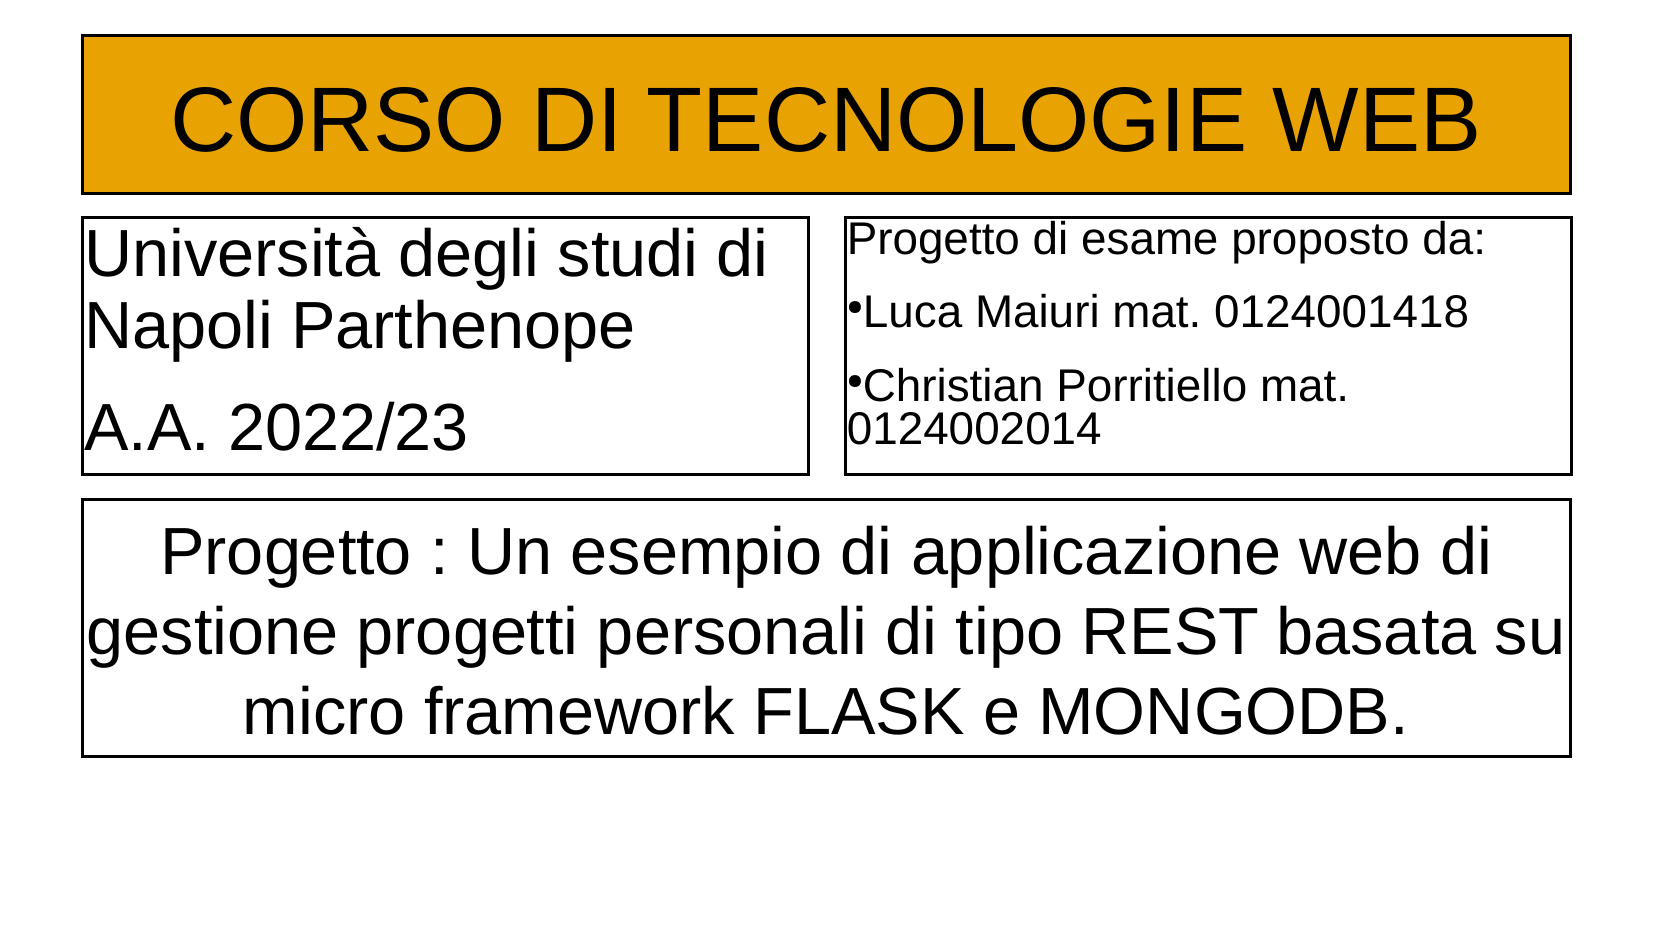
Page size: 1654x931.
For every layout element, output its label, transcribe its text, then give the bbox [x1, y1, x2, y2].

list Progetto di esame proposto da: Luca Maiuri mat. 0124001418 Christian Porritiello mat. 0124002014 [845, 217, 1572, 475]
list Progetto : Un esempio di applicazione web di gestione progetti personali di tipo REST basata su micro framework FLASK e MONGODB. [82, 499, 1571, 757]
list Università degli studi di Napoli Parthenope A.A. 2022/23 [82, 217, 809, 475]
title CORSO DI TECNOLOGIE WEB [82, 35, 1571, 194]
